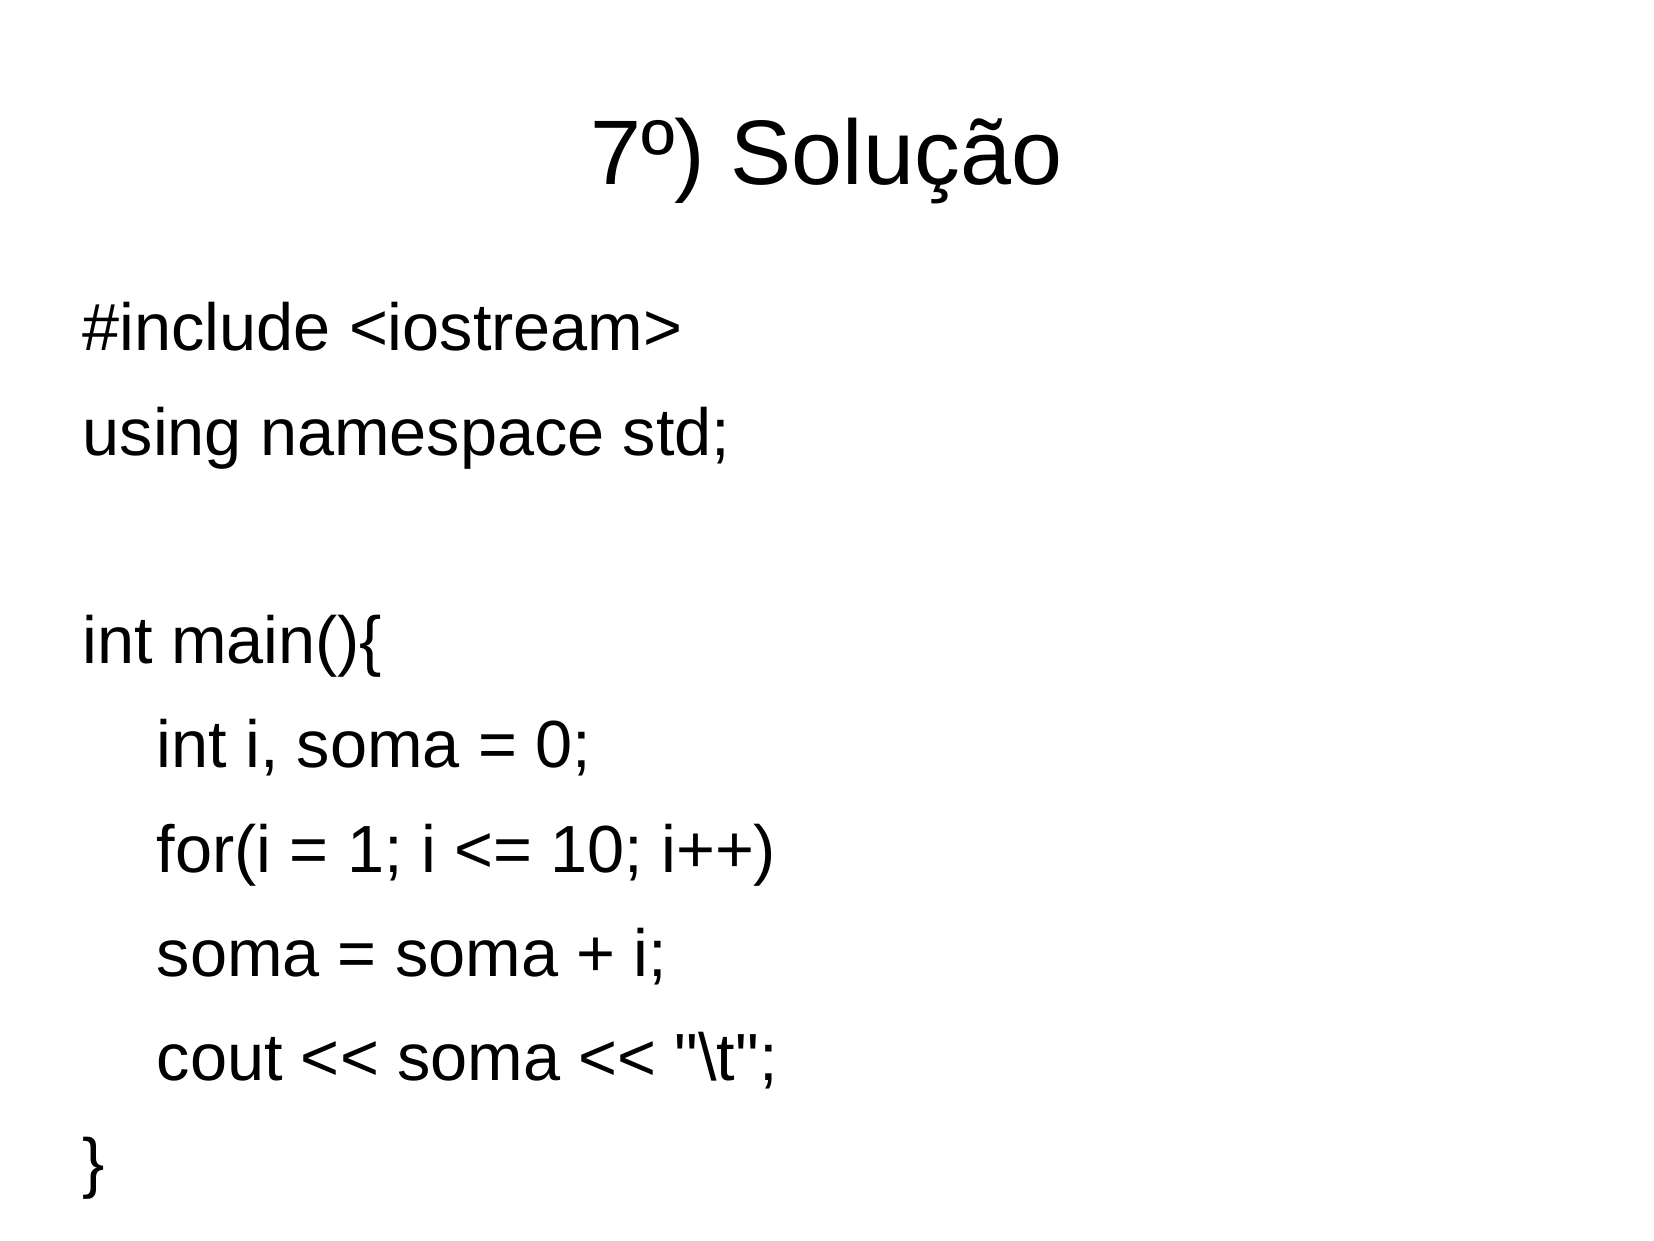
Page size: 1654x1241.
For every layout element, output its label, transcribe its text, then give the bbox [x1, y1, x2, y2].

list #include <iostream> using namespace std; int main(){ int i, soma = 0; for(i = 1; i <= 10; i++) soma = soma + i; cout << soma << "\t"; } [82, 290, 1571, 1200]
title 7º) Solução [82, 49, 1571, 257]
